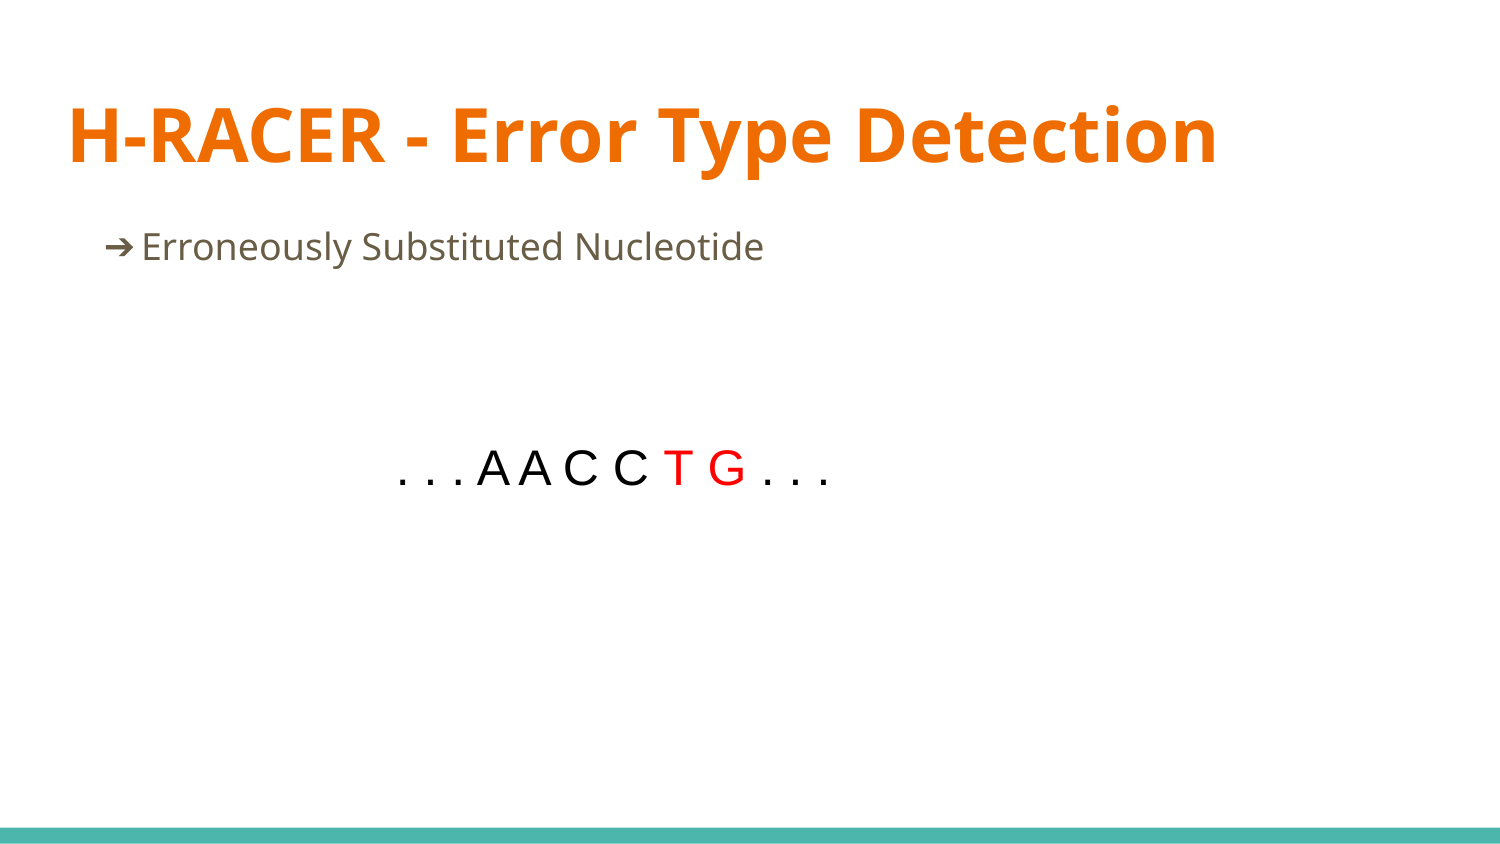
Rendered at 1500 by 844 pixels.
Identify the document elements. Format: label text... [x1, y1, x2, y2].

list Erroneously Substituted Nucleotide [51, 207, 1449, 750]
title H-RACER - Error Type Detection [51, 72, 1449, 189]
text_box . . . A A C C T G . . . [380, 419, 1073, 552]
